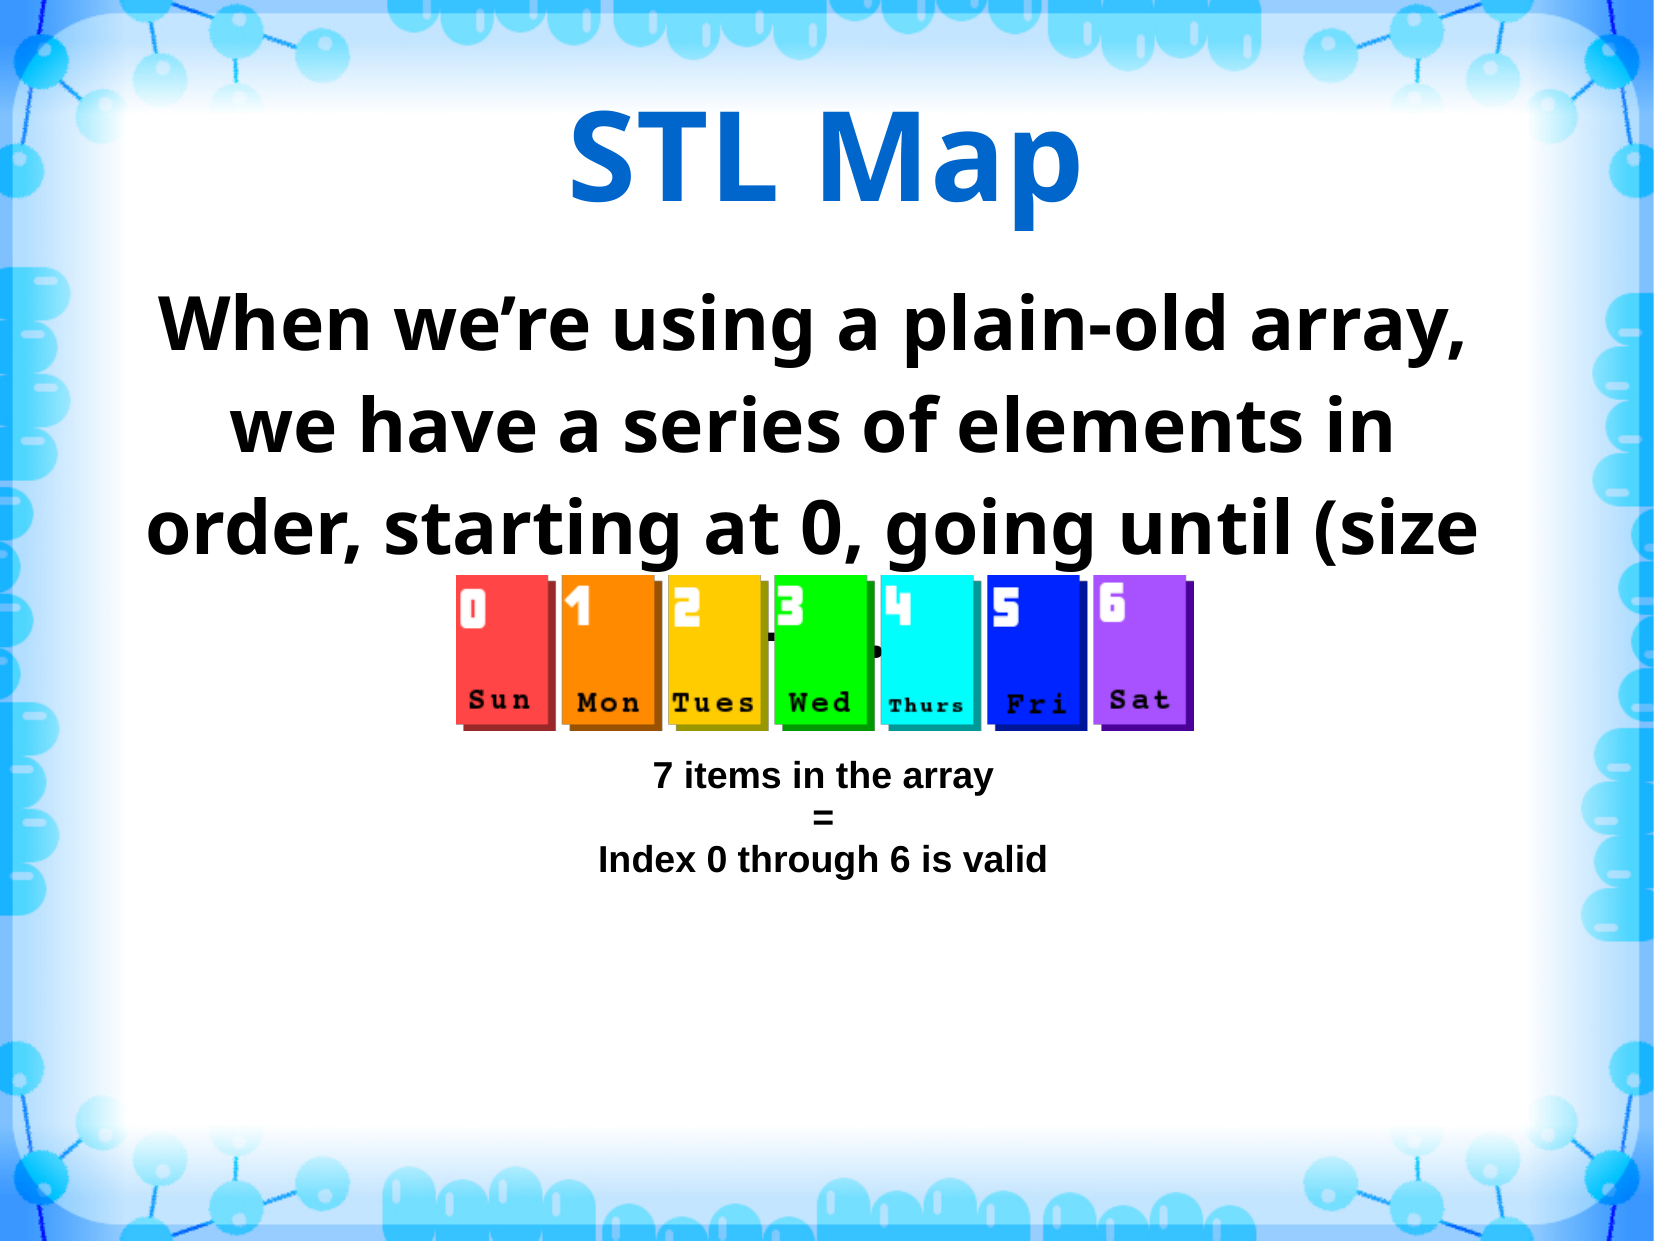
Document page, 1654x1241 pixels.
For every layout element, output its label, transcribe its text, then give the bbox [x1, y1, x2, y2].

text_box 7 items in the array = Index 0 through 6 is valid [393, 746, 1254, 888]
title STL Map [82, 49, 1571, 257]
picture [0, 0, 1654, 1241]
text_box When we’re using a plain-old array, we have a series of elements in order, starting at 0, going until (size – 1). [135, 270, 1492, 718]
